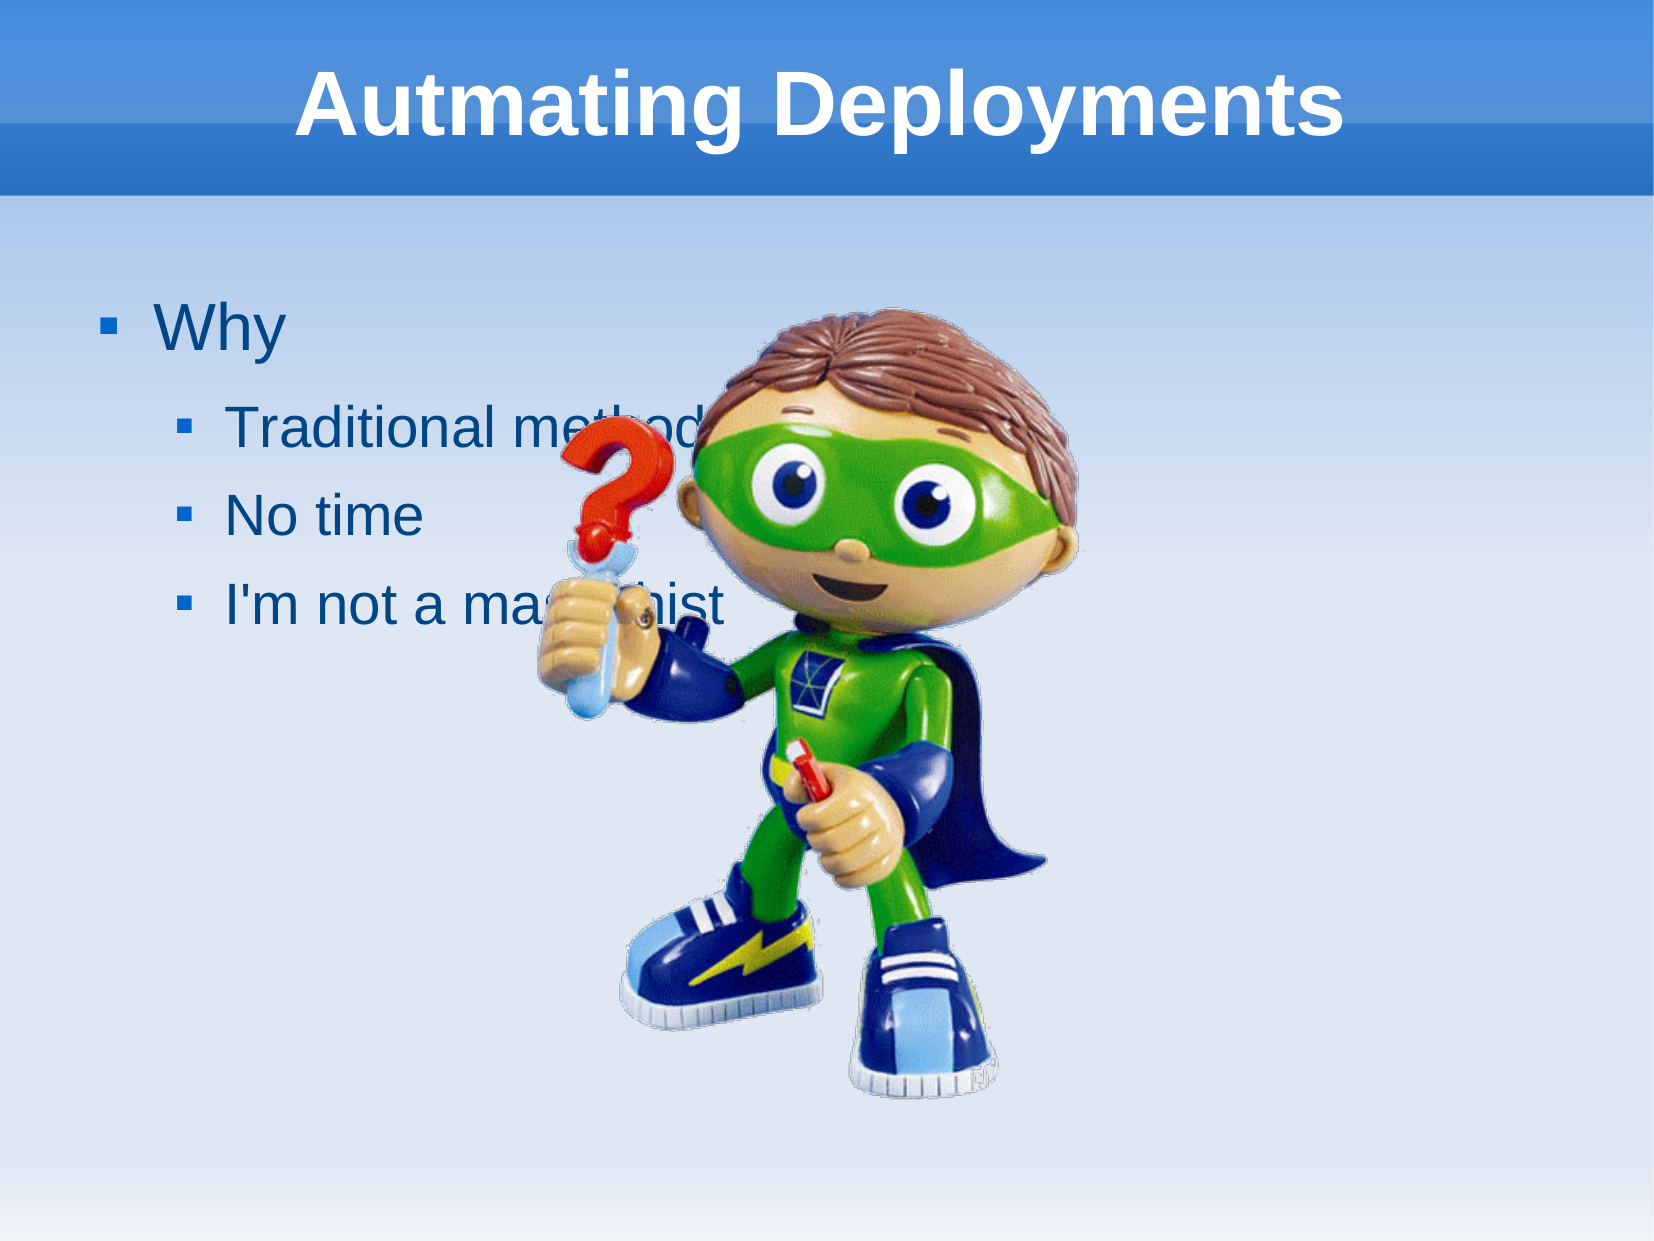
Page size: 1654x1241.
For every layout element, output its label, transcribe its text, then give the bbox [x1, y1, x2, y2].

picture [0, 0, 1654, 1241]
title Autmating Deployments [76, 7, 1565, 200]
list Why Traditional methods suck No time I'm not a masochist [82, 290, 417, 1094]
